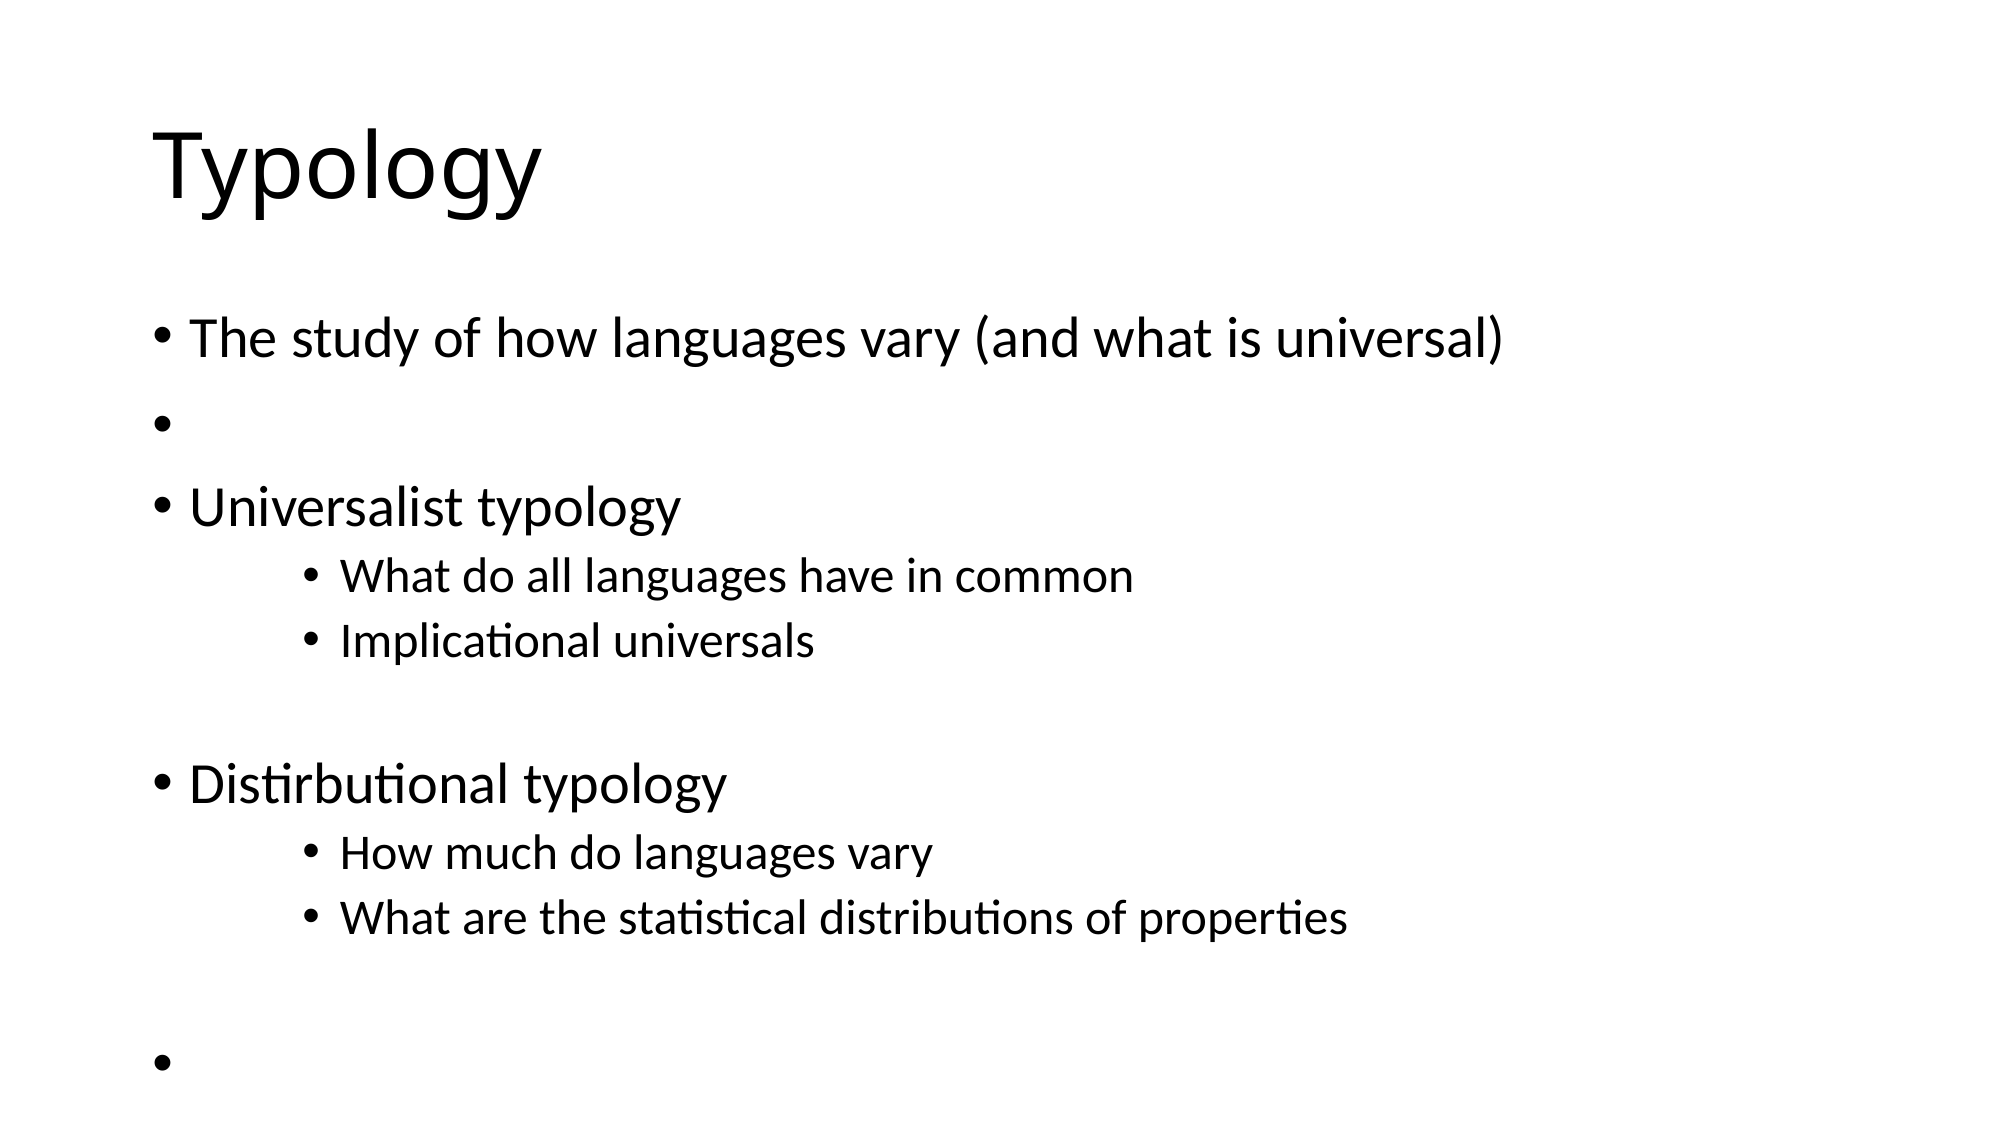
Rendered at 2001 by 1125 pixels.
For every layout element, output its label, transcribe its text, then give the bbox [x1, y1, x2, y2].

list The study of how languages vary (and what is universal) Universalist typology What do all languages have in common Implicational universals Distirbutional typology How much do languages vary What are the statistical distributions of properties [137, 299, 1863, 1014]
title Typology [137, 59, 1863, 278]
